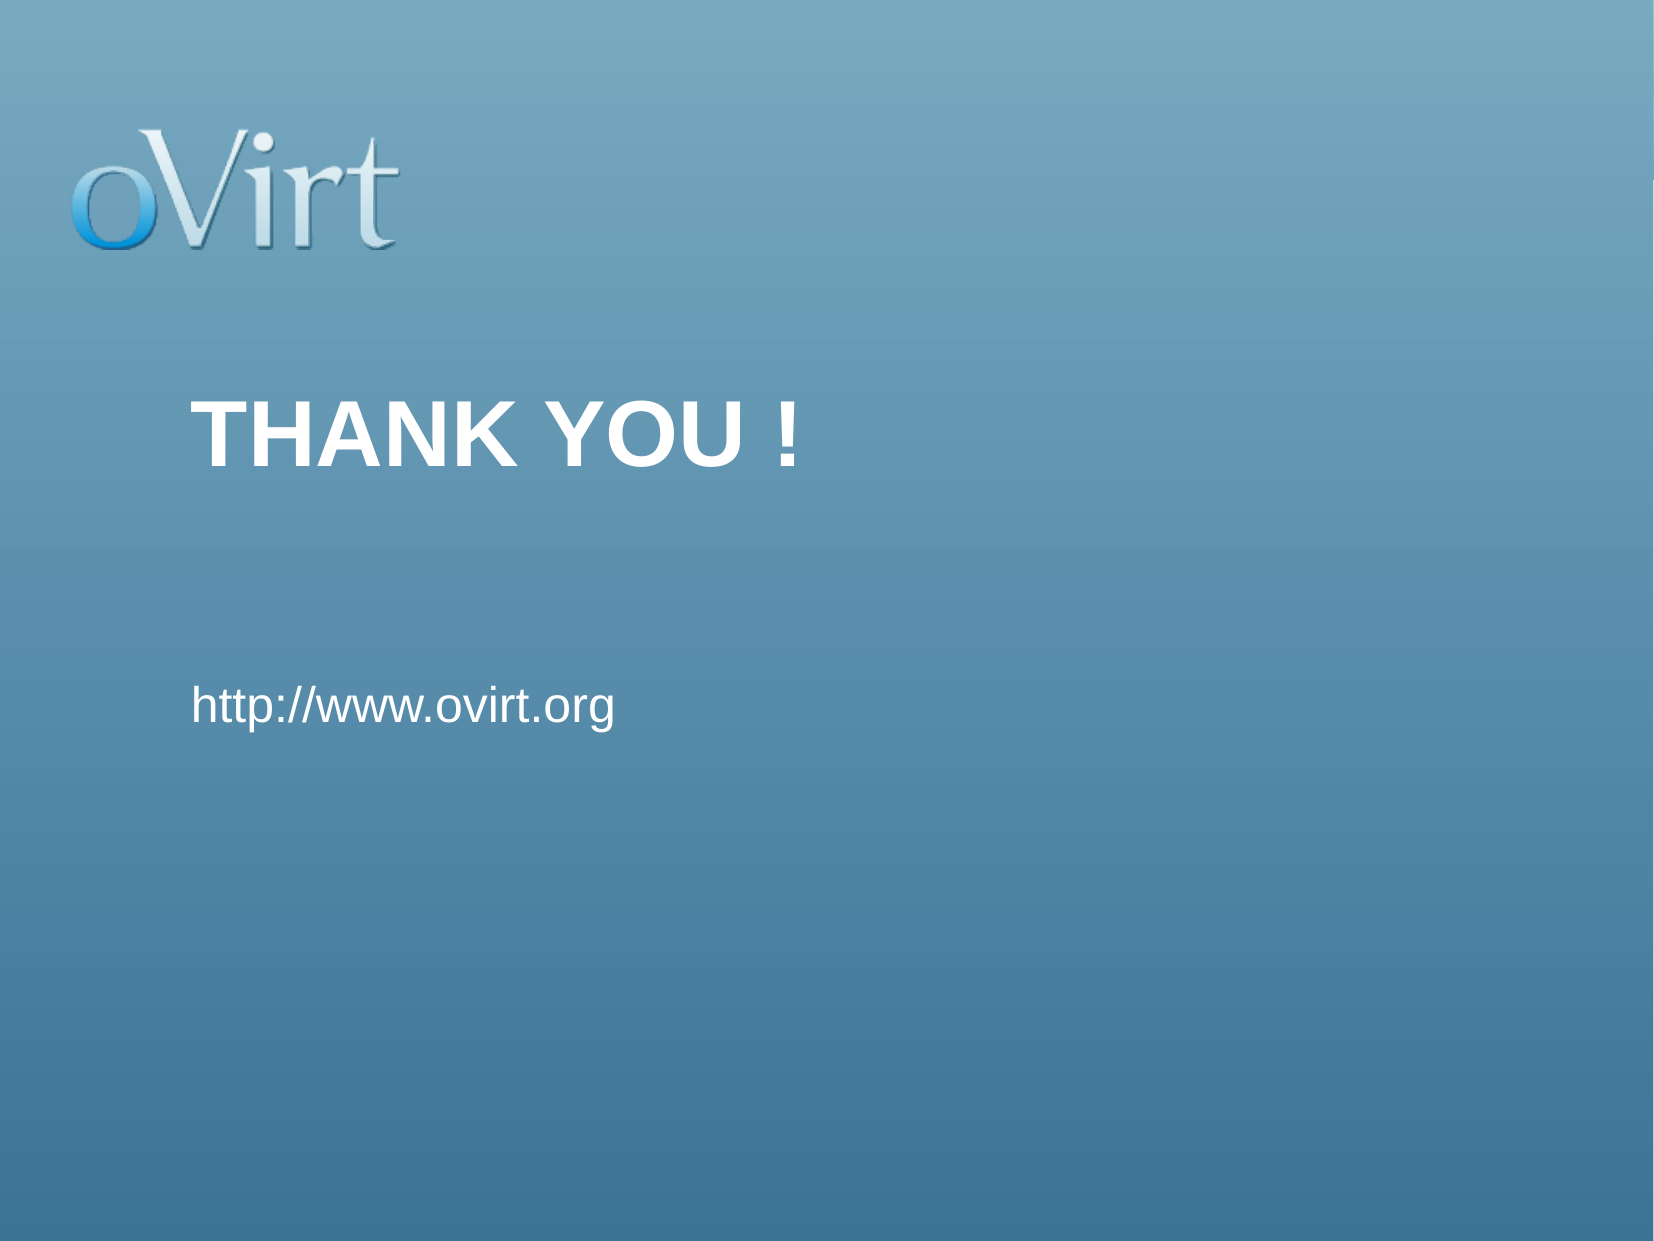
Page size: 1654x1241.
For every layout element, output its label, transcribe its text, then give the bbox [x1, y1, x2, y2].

text_box THANK YOU ! [175, 374, 1549, 510]
text_box http://www.ovirt.org [176, 669, 1549, 852]
picture [0, 0, 1654, 1241]
